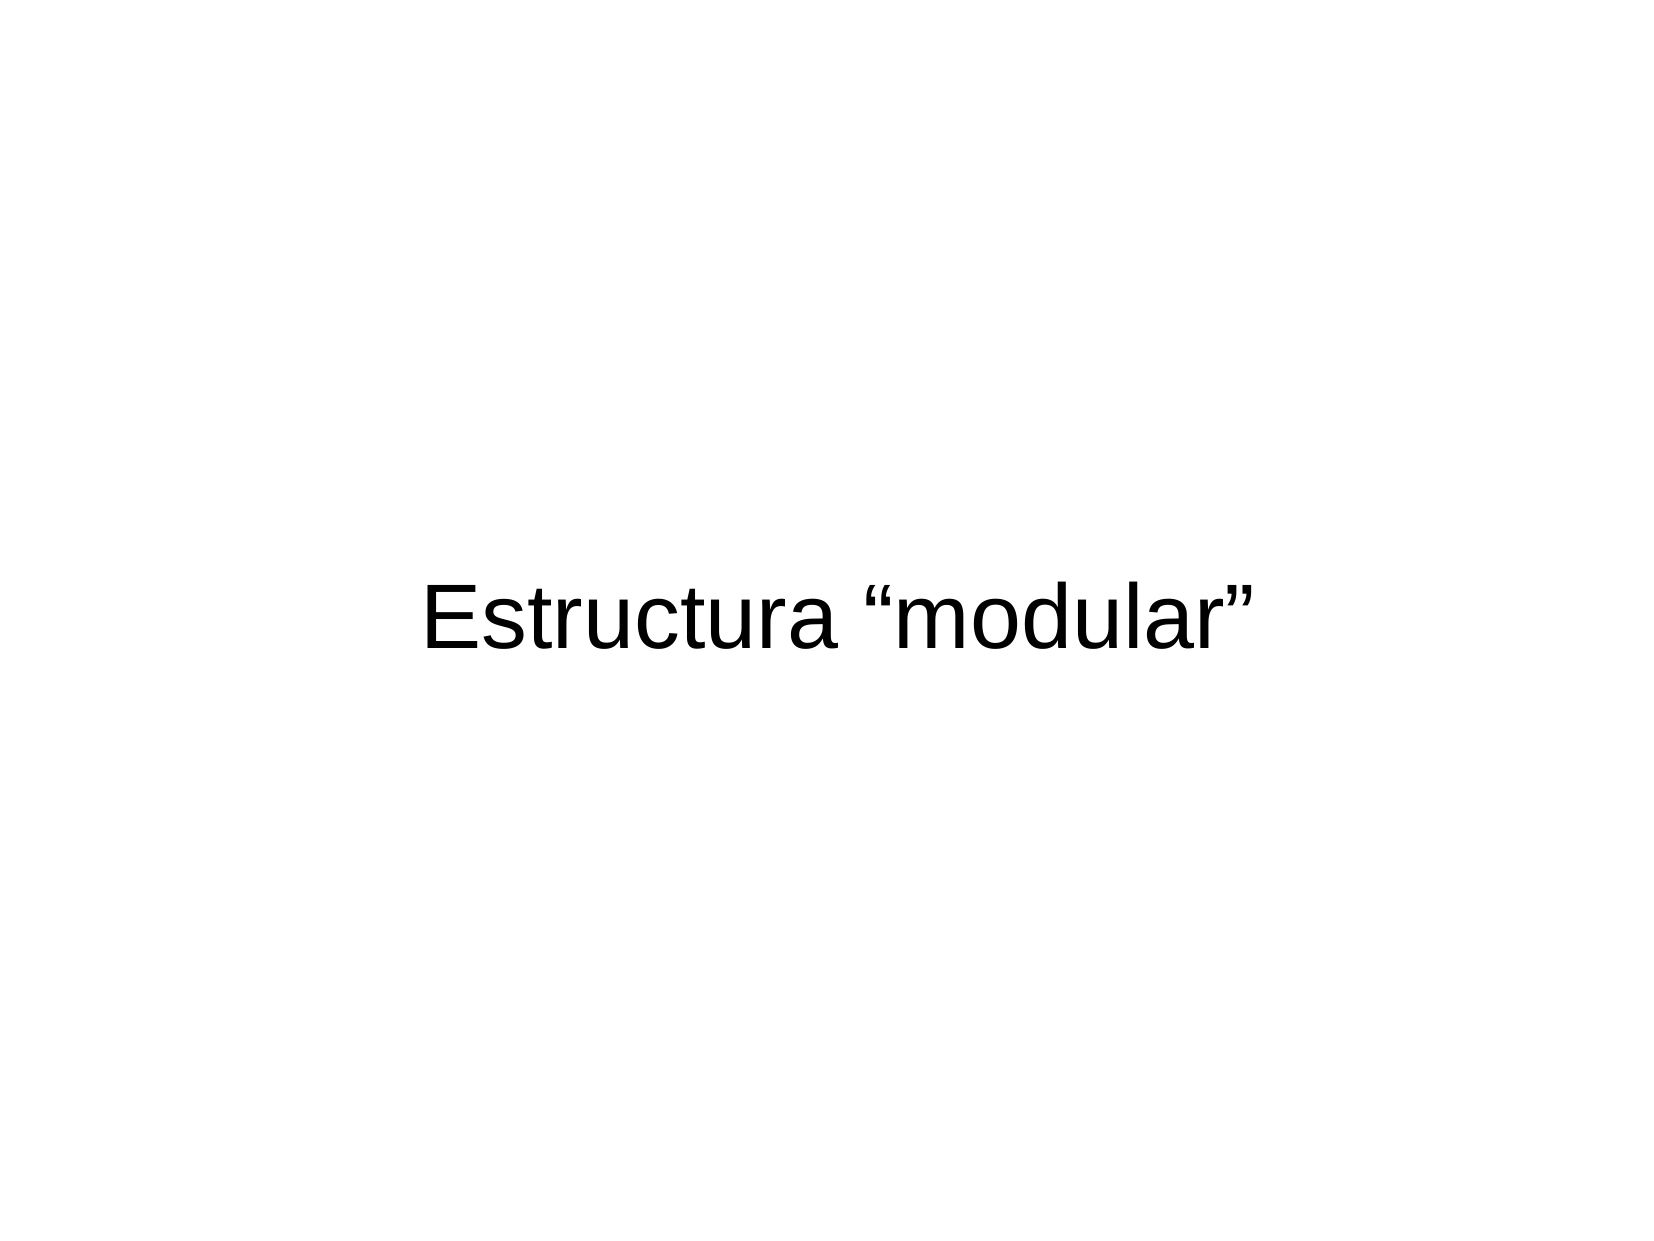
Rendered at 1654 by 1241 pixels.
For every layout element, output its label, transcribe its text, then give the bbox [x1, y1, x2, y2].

title Estructura “modular” [94, 513, 1583, 721]
